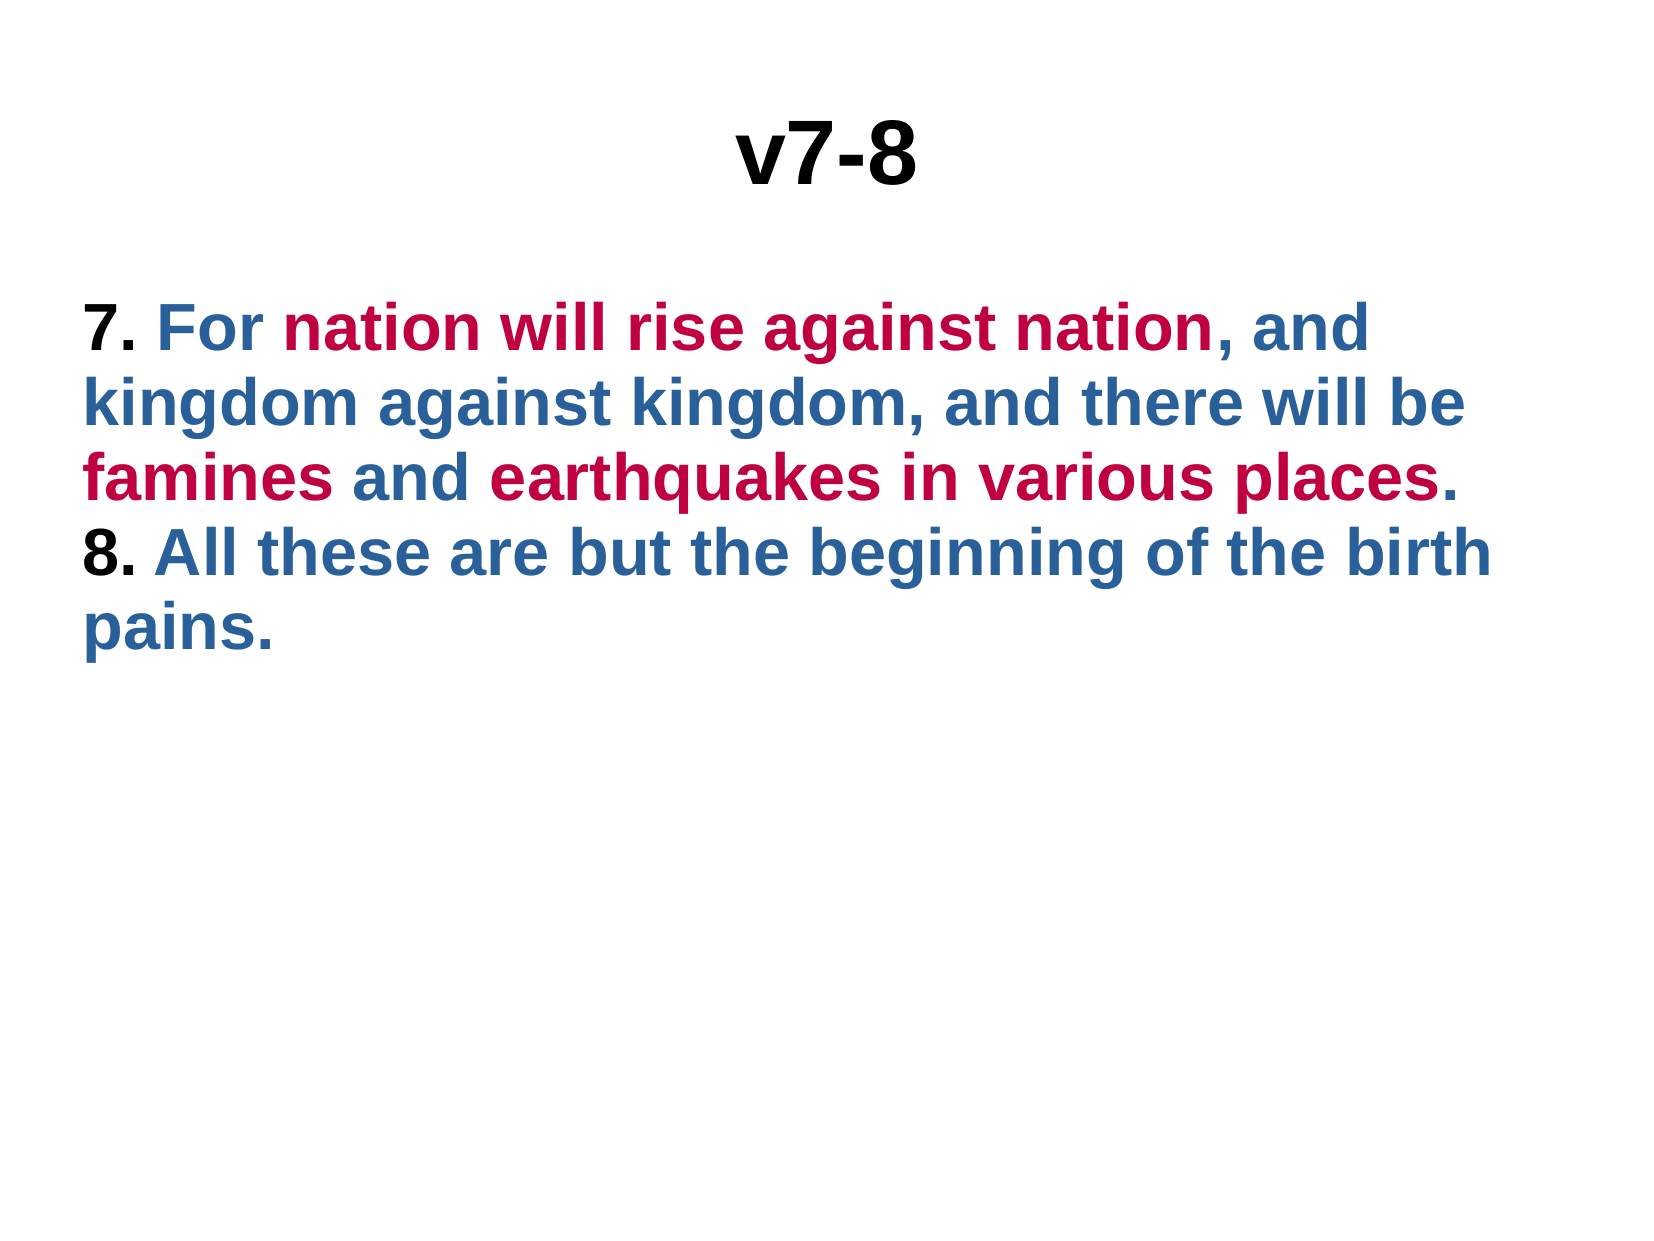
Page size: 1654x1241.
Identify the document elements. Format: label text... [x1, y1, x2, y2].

list 7. For nation will rise against nation, and kingdom against kingdom, and there will be famines and earthquakes in various places. 8. All these are but the beginning of the birth pains. [82, 290, 1571, 1010]
title v7-8 [82, 49, 1571, 257]
